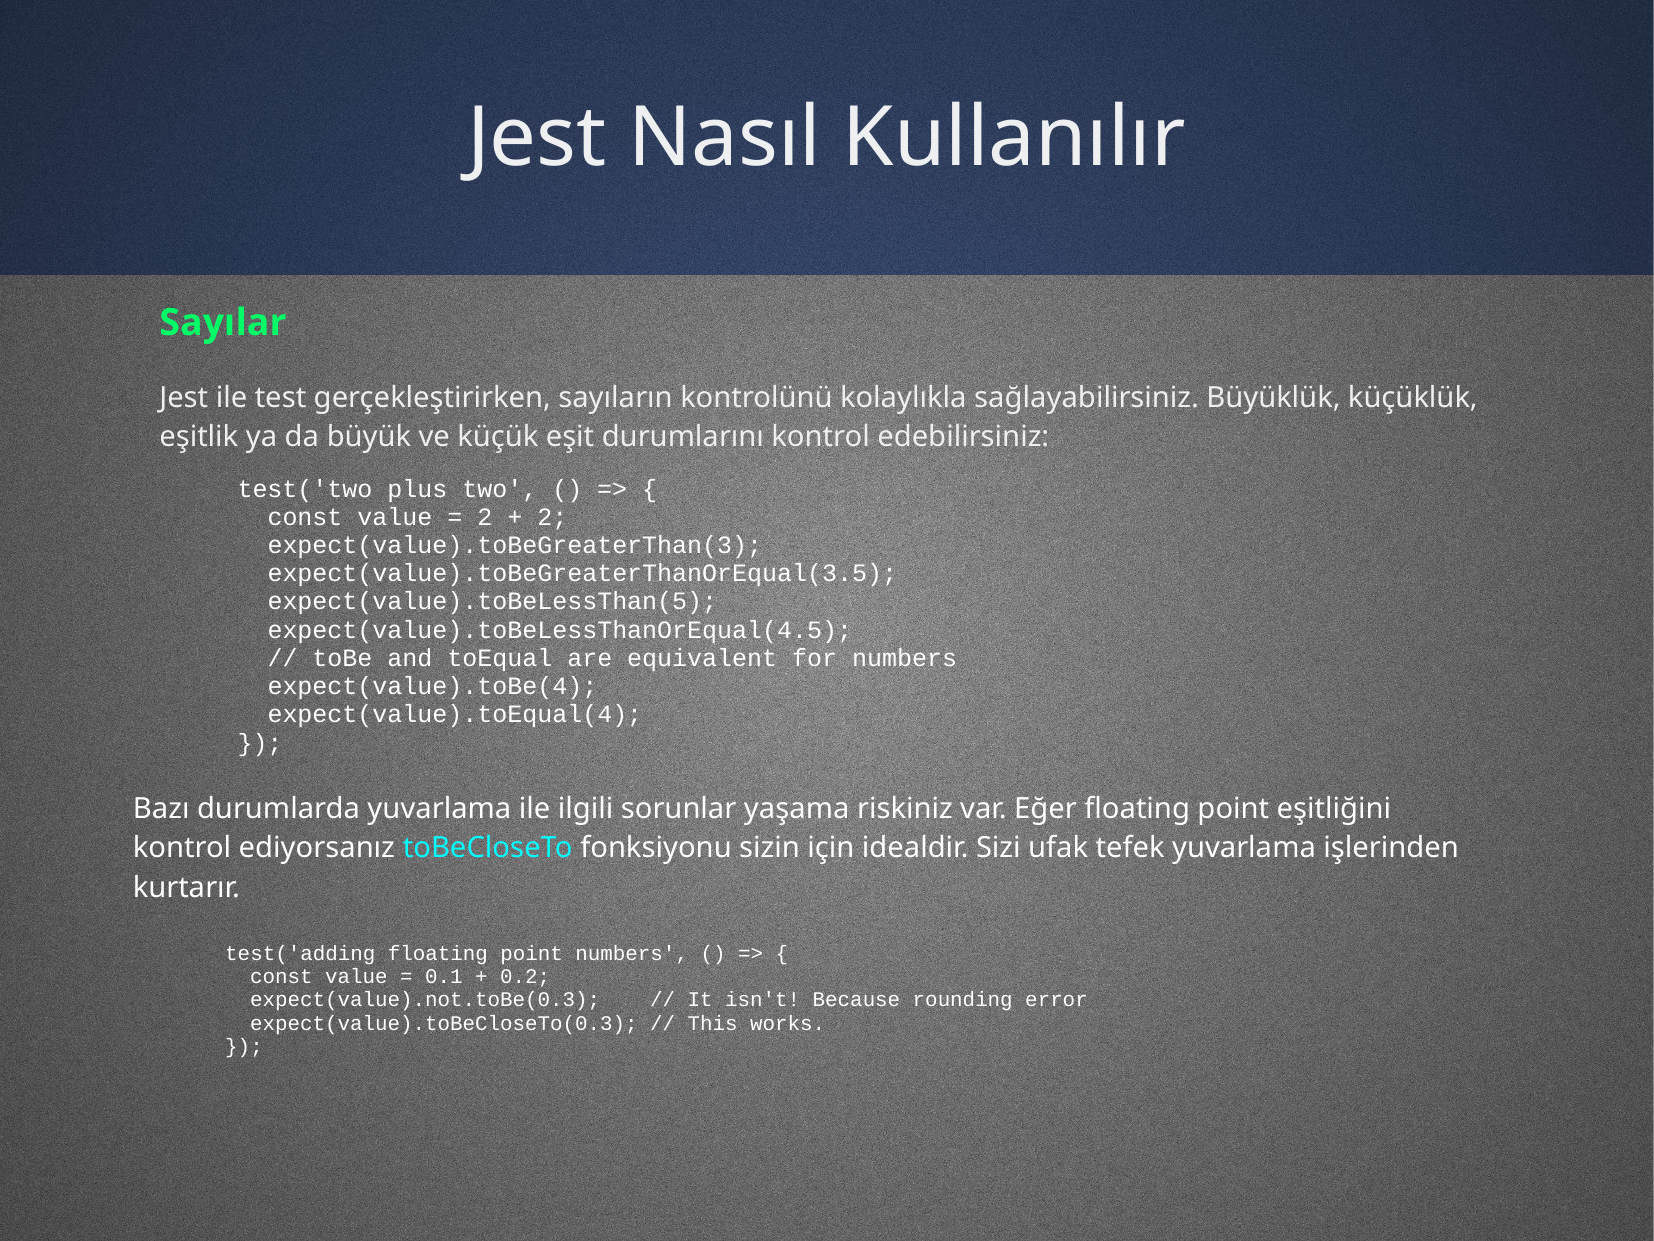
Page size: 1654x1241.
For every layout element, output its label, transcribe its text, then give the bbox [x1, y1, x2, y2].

picture [0, 0, 1654, 1241]
text_box Bazı durumlarda yuvarlama ile ilgili sorunlar yaşama riskiniz var. Eğer floating point eşitliğini kontrol ediyorsanız toBeCloseTo fonksiyonu sizin için idealdir. Sizi ufak tefek yuvarlama işlerinden kurtarır. [118, 779, 1477, 898]
text_box test('two plus two', () => { const value = 2 + 2; expect(value).toBeGreaterThan(3); expect(value).toBeGreaterThanOrEqual(3.5); expect(value).toBeLessThan(5); expect(value).toBeLessThanOrEqual(4.5); // toBe and toEqual are equivalent for numbers expect(value).toBe(4); expect(value).toEqual(4); }); [222, 469, 973, 767]
title Jest Nasıl Kullanılır [88, 29, 1565, 237]
text_box test('adding floating point numbers', () => { const value = 0.1 + 0.2; expect(value).not.toBe(0.3); // It isn't! Because rounding error expect(value).toBeCloseTo(0.3); // This works. }); [210, 935, 1103, 1068]
list Sayılar Jest ile test gerçekleştirirken, sayıların kontrolünü kolaylıkla sağlayabilirsiniz. Büyüklük, küçüklük, eşitlik ya da büyük ve küçük eşit durumlarını kontrol edebilirsiniz: [88, 295, 1565, 1182]
